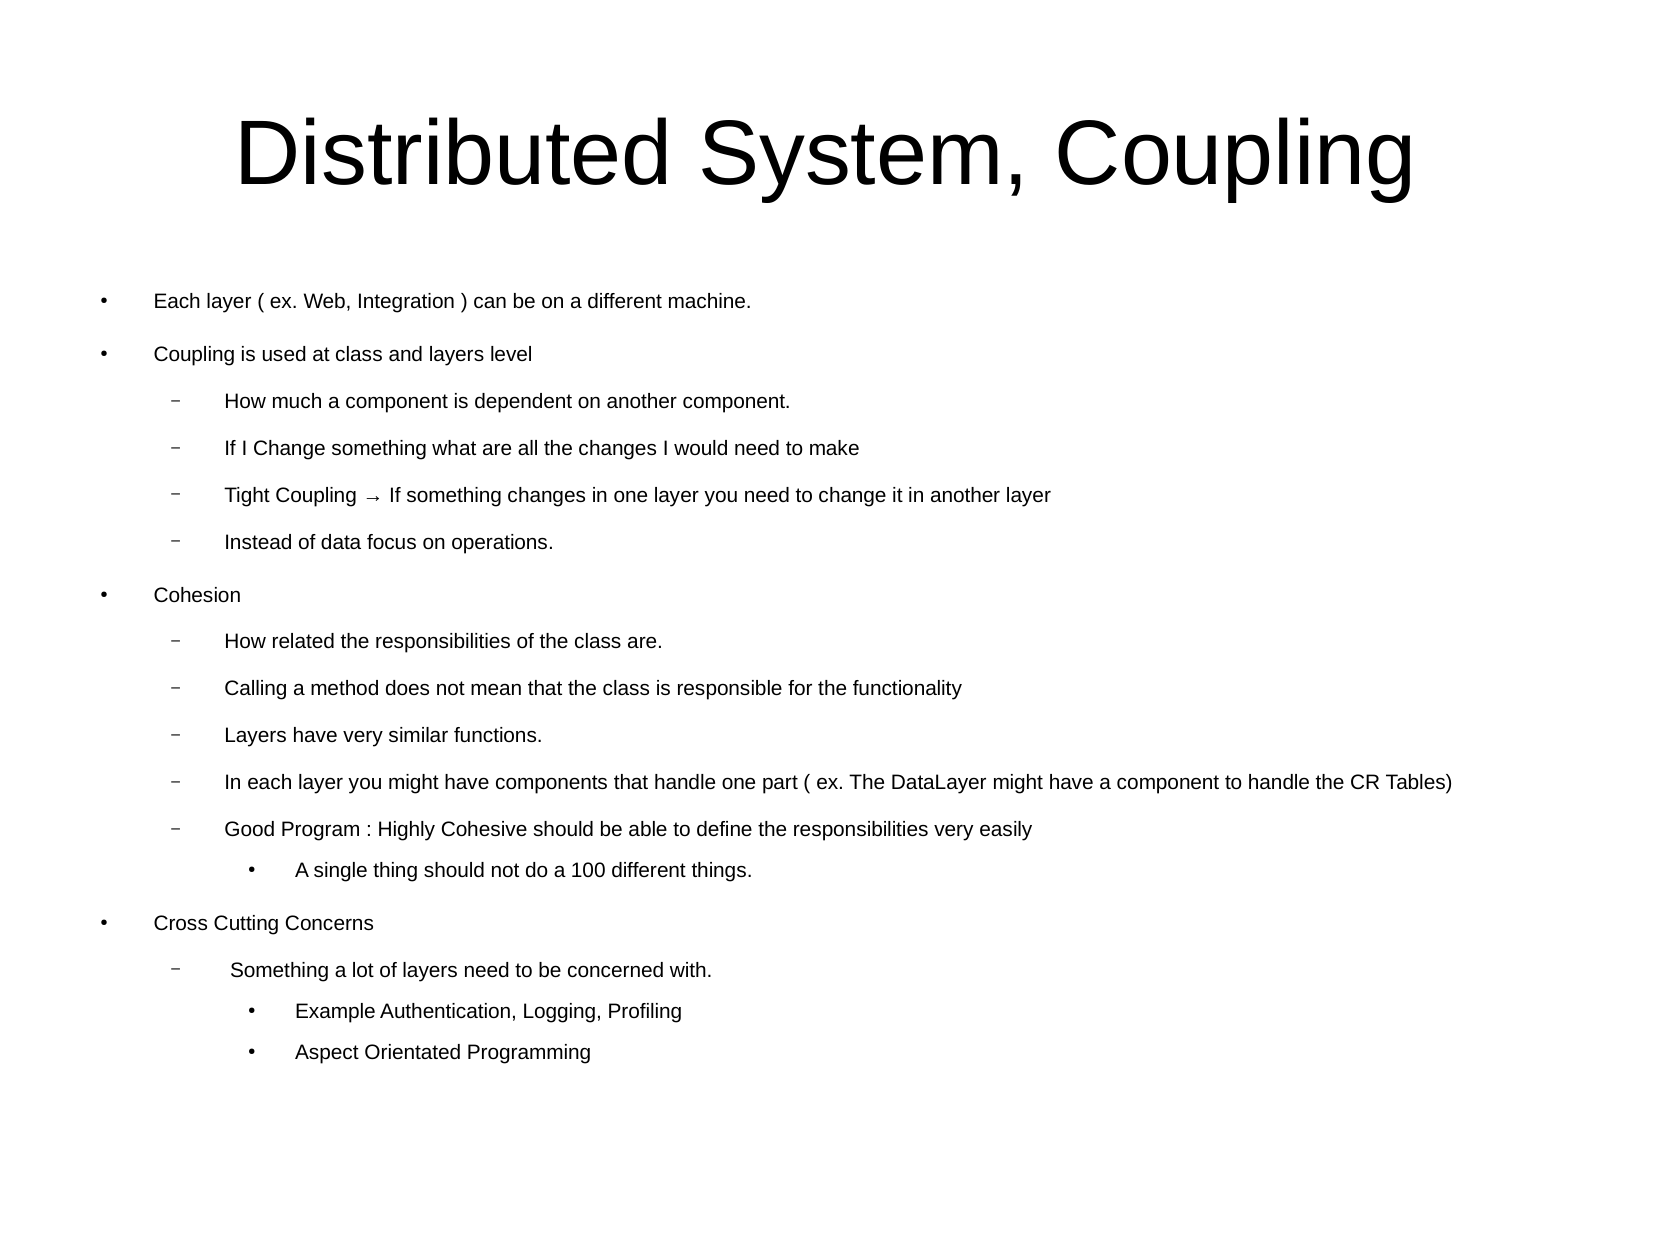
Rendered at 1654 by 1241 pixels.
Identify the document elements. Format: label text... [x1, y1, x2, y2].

list Each layer ( ex. Web, Integration ) can be on a different machine. Coupling is used at class and layers level How much a component is dependent on another component. If I Change something what are all the changes I would need to make Tight Coupling → If something changes in one layer you need to change it in another layer Instead of data focus on operations. Cohesion How related the responsibilities of the class are. Calling a method does not mean that the class is responsible for the functionality Layers have very similar functions. In each layer you might have components that handle one part ( ex. The DataLayer might have a component to handle the CR Tables) Good Program : Highly Cohesive should be able to define the responsibilities very easily A single thing should not do a 100 different things. Cross Cutting Concerns Something a lot of layers need to be concerned with. Example Authentication, Logging, Profiling Aspect Orientated Programming [82, 290, 1571, 1216]
title Distributed System, Coupling [82, 49, 1571, 257]
